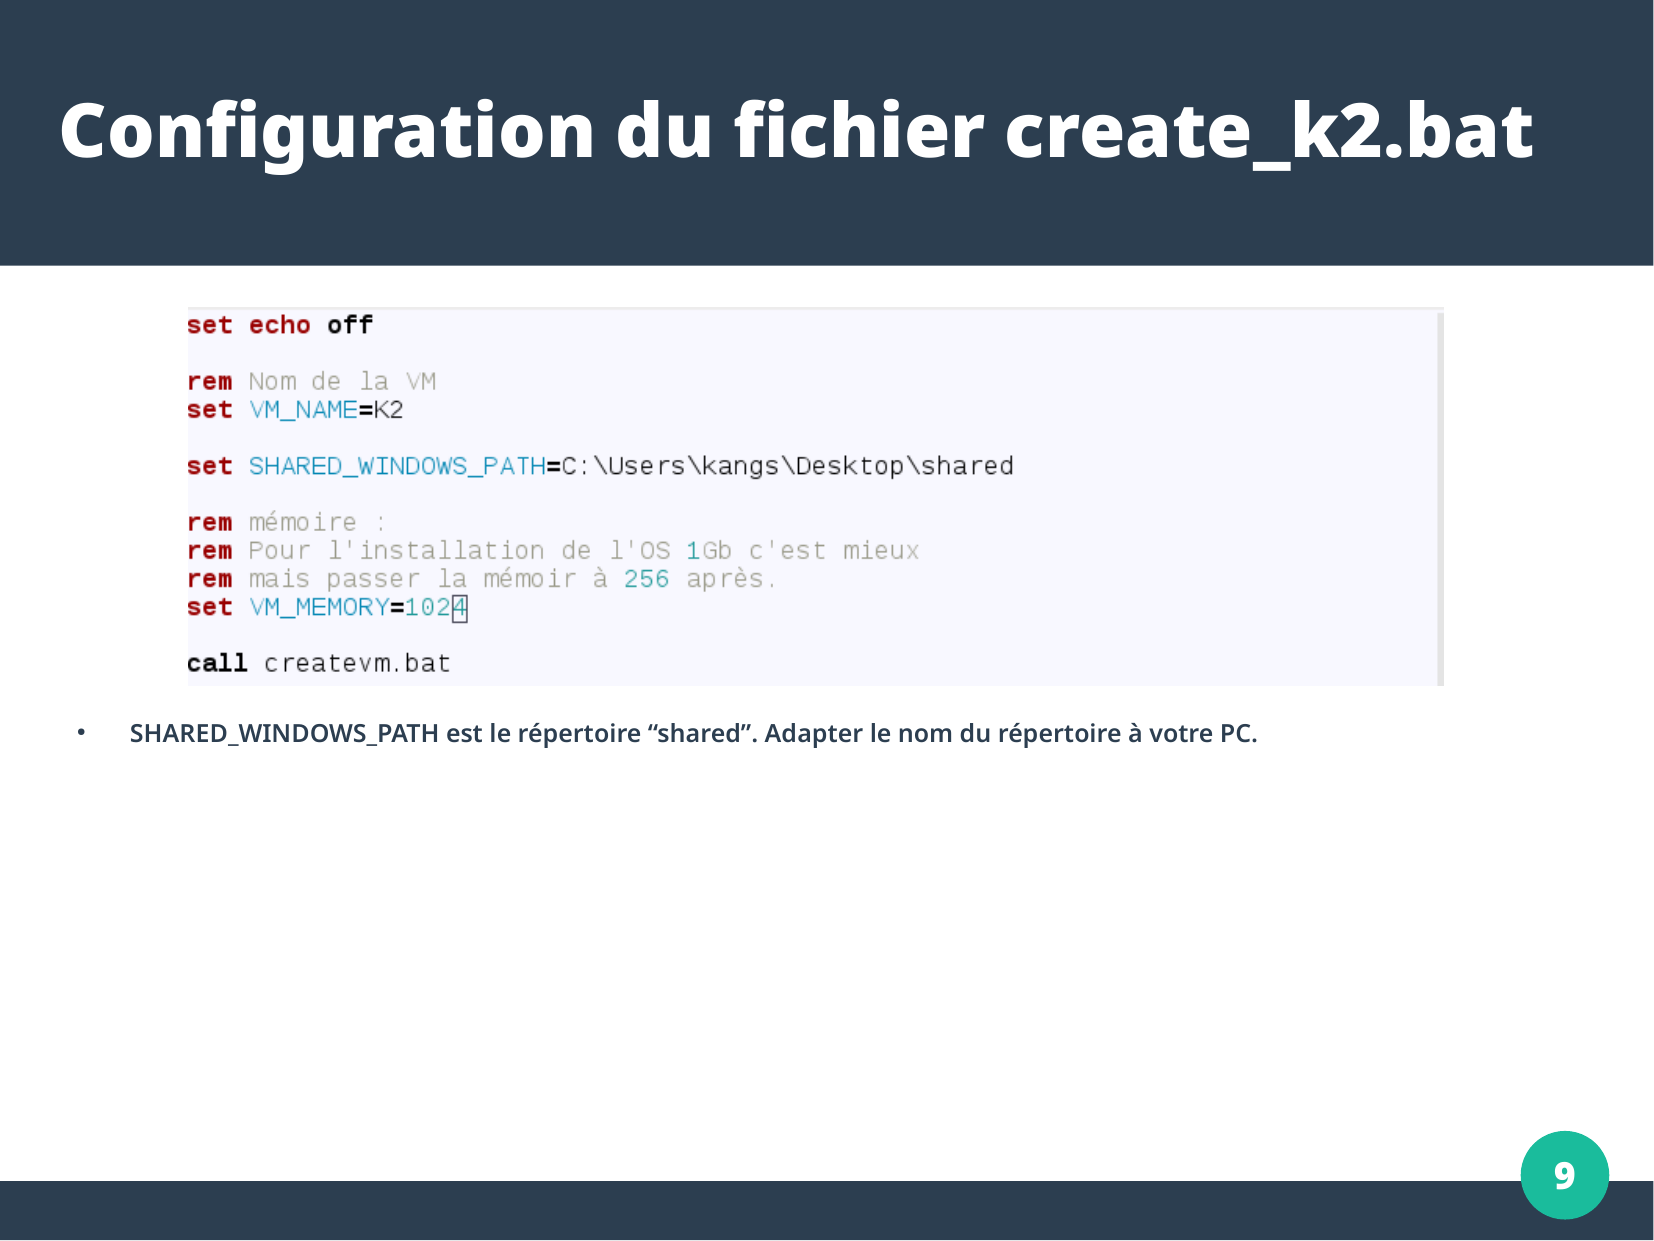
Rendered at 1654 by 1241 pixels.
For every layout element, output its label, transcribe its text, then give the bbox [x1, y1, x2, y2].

picture [188, 307, 1444, 686]
list SHARED_WINDOWS_PATH est le répertoire “shared”. Adapter le nom du répertoire à votre PC. [59, 318, 1595, 1146]
title Configuration du fichier create_k2.bat [59, 49, 1595, 207]
